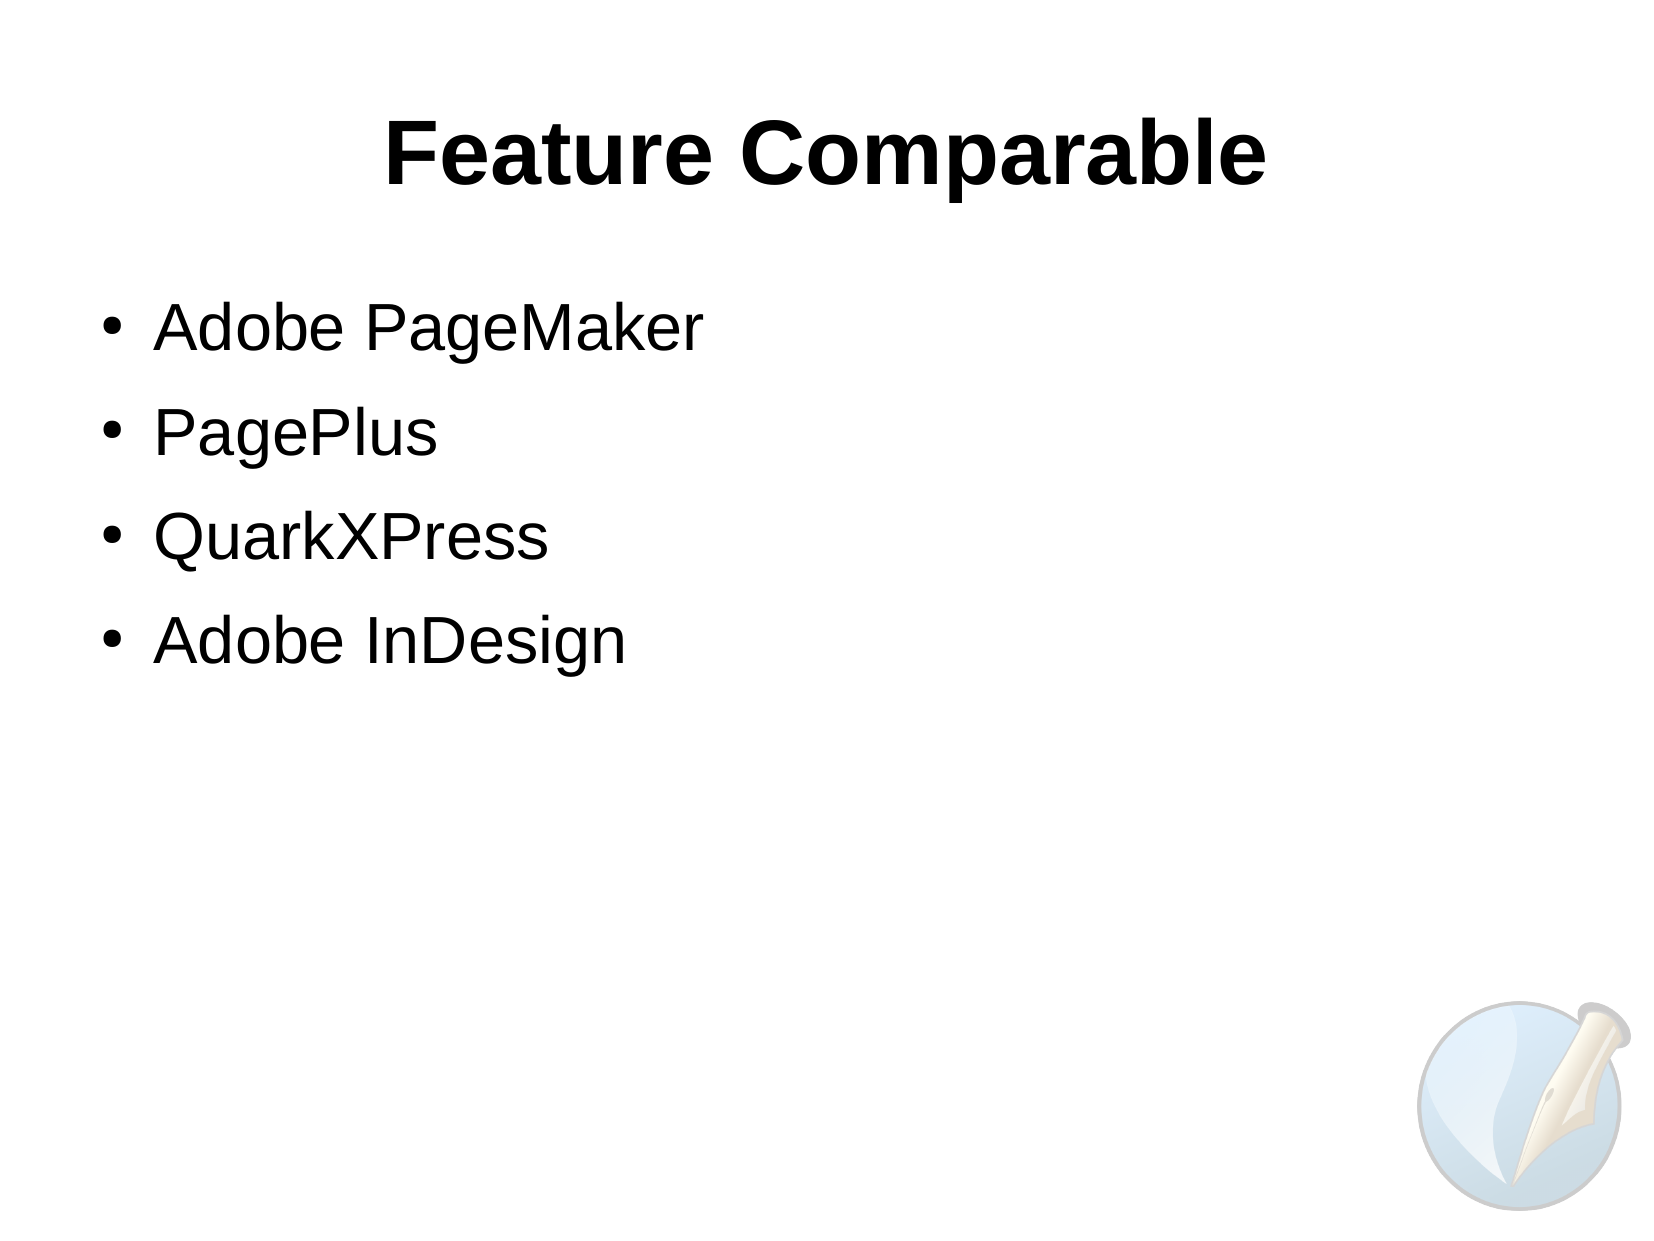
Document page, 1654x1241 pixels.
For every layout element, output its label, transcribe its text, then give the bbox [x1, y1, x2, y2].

title Feature Comparable [82, 49, 1571, 257]
list Adobe PageMaker PagePlus QuarkXPress Adobe InDesign [82, 290, 1571, 1109]
